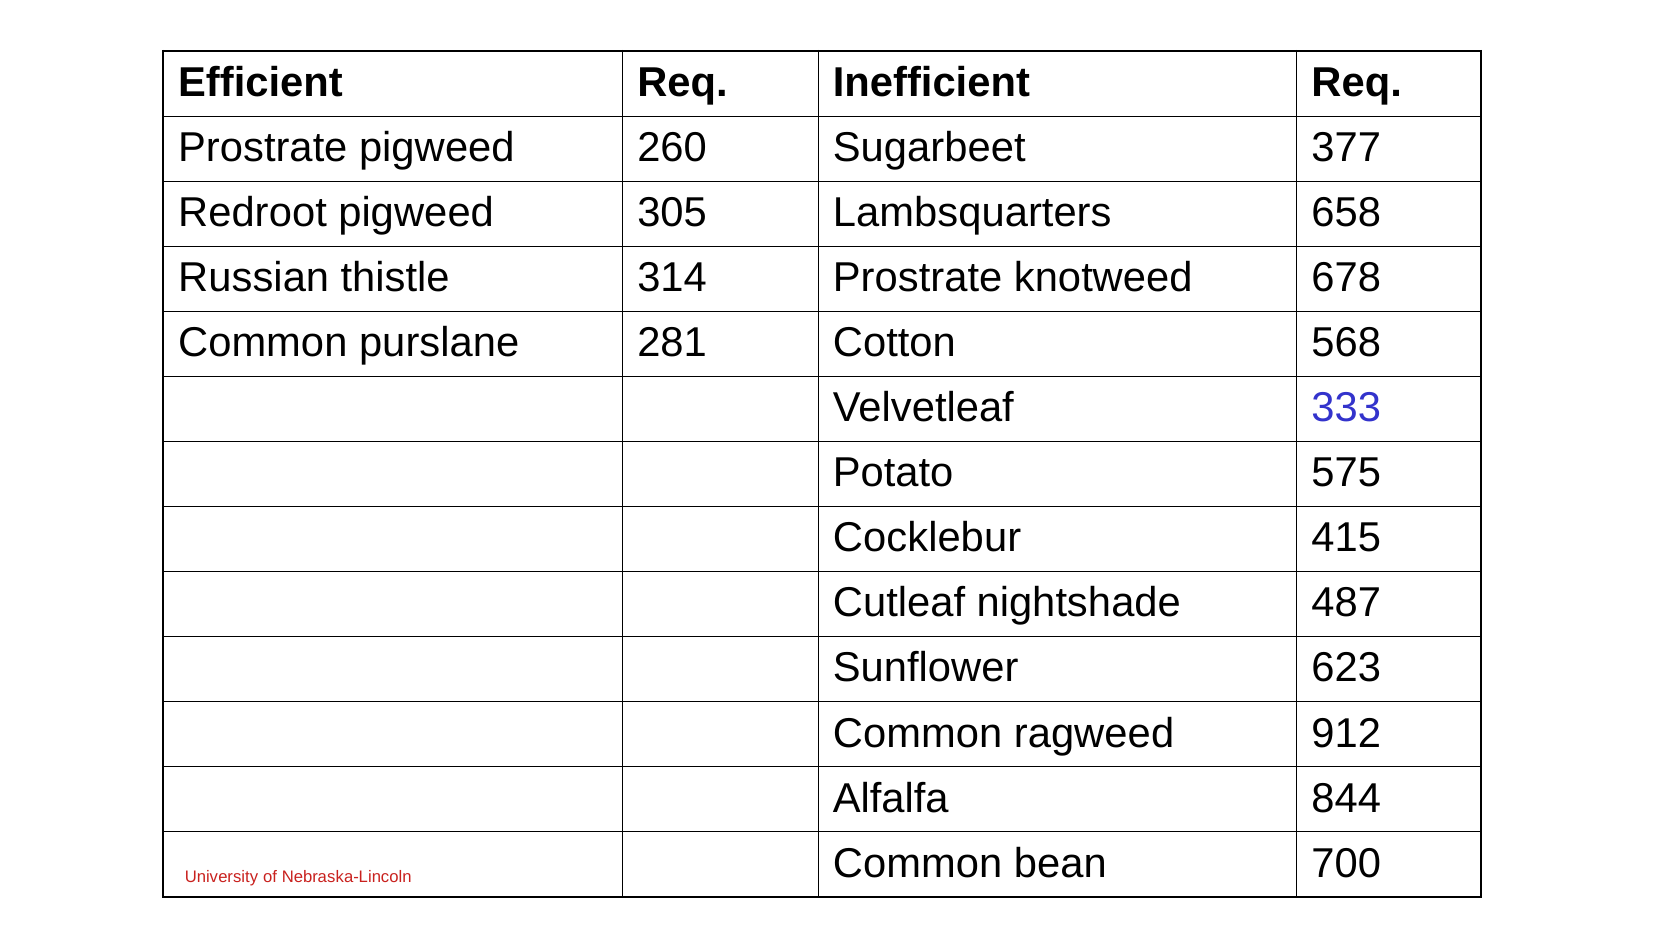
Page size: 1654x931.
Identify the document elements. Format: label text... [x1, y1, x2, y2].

table_cell [164, 832, 622, 896]
table_cell Prostrate knotweed [819, 247, 1296, 311]
table_cell [623, 832, 818, 896]
table_cell 623 [1297, 637, 1480, 701]
table_header Efficient [164, 52, 622, 116]
table_cell 658 [1297, 182, 1480, 246]
table_cell Prostrate pigweed [164, 117, 622, 181]
table_cell Cocklebur [819, 507, 1296, 571]
table_cell 487 [1297, 572, 1480, 636]
table_cell 415 [1297, 507, 1480, 571]
table_cell [623, 637, 818, 701]
table_header Inefficient [819, 52, 1296, 116]
table_cell Alfalfa [819, 767, 1296, 831]
table_cell 568 [1297, 312, 1480, 376]
table_cell [164, 442, 622, 506]
table_cell Lambsquarters [819, 182, 1296, 246]
table_cell 377 [1297, 117, 1480, 181]
table_cell Velvetleaf [819, 377, 1296, 441]
table_cell Common bean [819, 832, 1296, 896]
table_cell Sugarbeet [819, 117, 1296, 181]
table_cell [623, 702, 818, 766]
table_cell 333 [1297, 377, 1480, 441]
table_cell [164, 767, 622, 831]
table_cell Common purslane [164, 312, 622, 376]
table_cell Sunflower [819, 637, 1296, 701]
table_cell Cutleaf nightshade [819, 572, 1296, 636]
table_cell 314 [623, 247, 818, 311]
table_cell 700 [1297, 832, 1480, 896]
table_cell 305 [623, 182, 818, 246]
table_cell [164, 572, 622, 636]
text_box University of Nebraska-Lincoln [170, 860, 427, 894]
table_cell 575 [1297, 442, 1480, 506]
table_header Req. [1297, 52, 1480, 116]
table_cell 678 [1297, 247, 1480, 311]
table_cell [623, 572, 818, 636]
table_cell 260 [623, 117, 818, 181]
table_cell Russian thistle [164, 247, 622, 311]
table_cell 281 [623, 312, 818, 376]
table_cell [164, 507, 622, 571]
table_cell [623, 767, 818, 831]
table_cell [623, 377, 818, 441]
table_cell [623, 507, 818, 571]
table_cell Potato [819, 442, 1296, 506]
table_cell [164, 637, 622, 701]
table_cell [164, 702, 622, 766]
table_cell Cotton [819, 312, 1296, 376]
table_cell Redroot pigweed [164, 182, 622, 246]
table_cell 844 [1297, 767, 1480, 831]
table_cell Common ragweed [819, 702, 1296, 766]
table_cell [623, 442, 818, 506]
table_header Req. [623, 52, 818, 116]
table_cell 912 [1297, 702, 1480, 766]
table_cell [164, 377, 622, 441]
